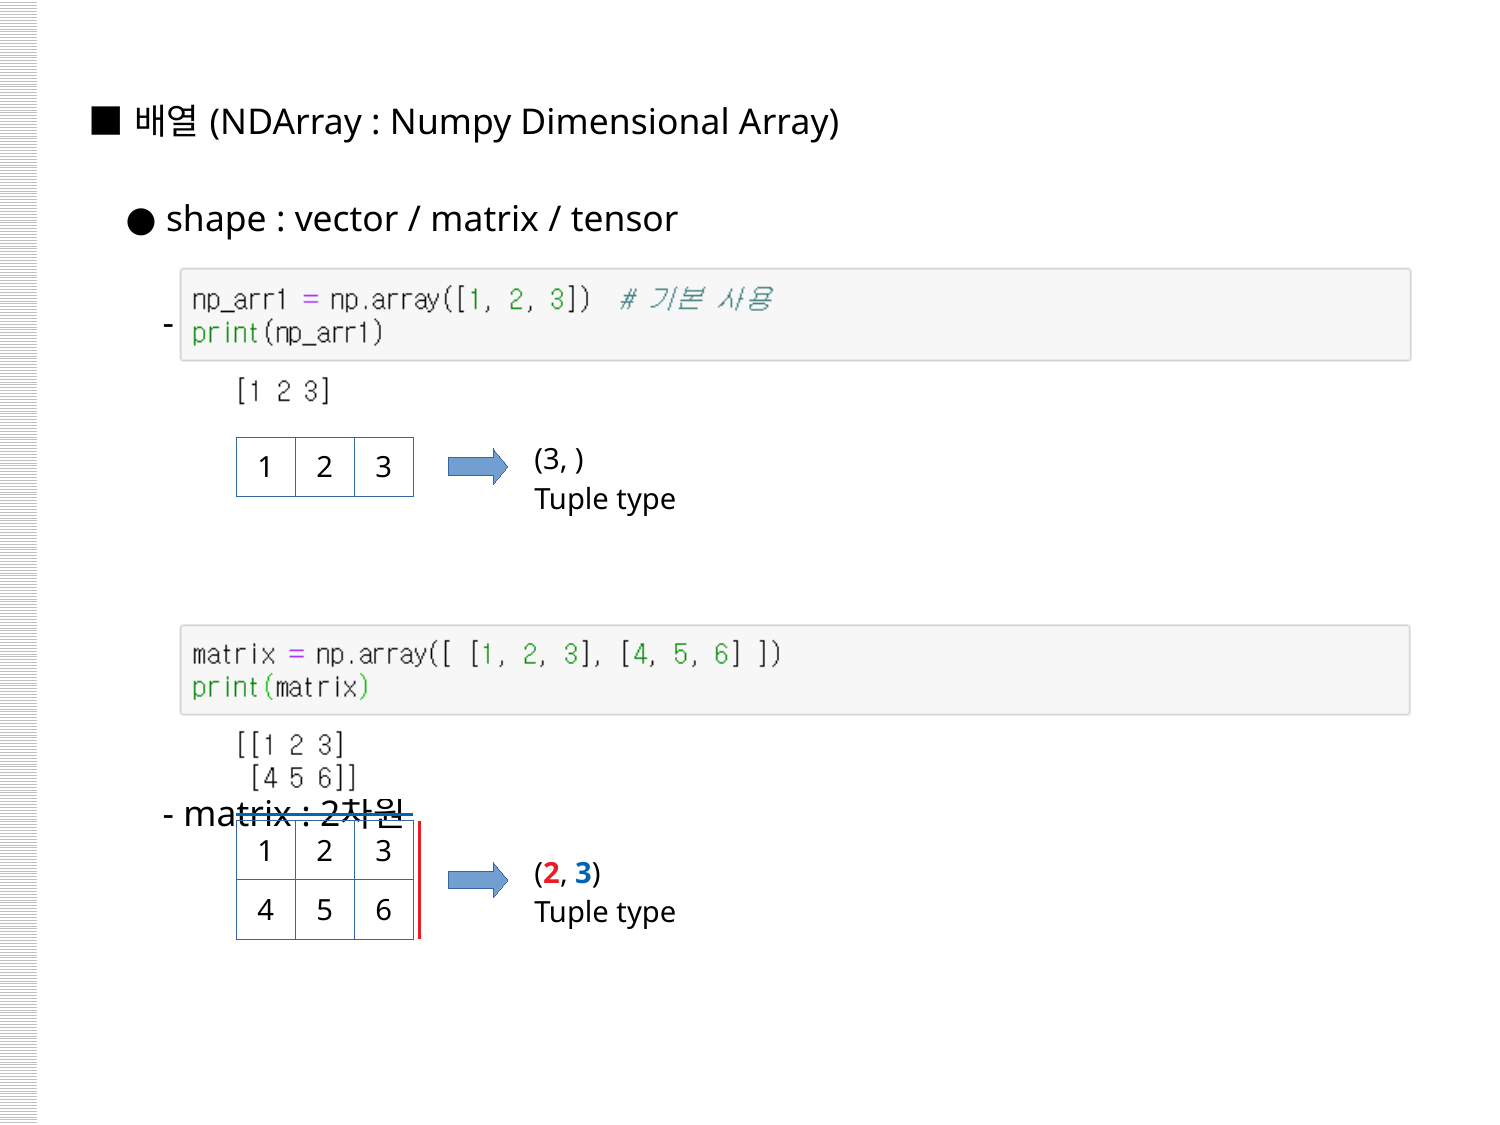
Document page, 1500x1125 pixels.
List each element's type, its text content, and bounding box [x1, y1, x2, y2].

text_box 1 [236, 437, 295, 497]
text_box 3 [354, 820, 414, 879]
text_box 6 [354, 879, 414, 940]
text_box 5 [295, 879, 354, 940]
text_box 3 [354, 437, 414, 497]
text_box [448, 448, 508, 485]
text_box 2 [295, 820, 354, 879]
text_box (2, 3) Tuple type [519, 844, 693, 918]
text_box 4 [236, 879, 295, 940]
text_box 2 [295, 437, 354, 497]
picture [177, 620, 1414, 799]
text_box [448, 862, 508, 898]
text_box 1 [236, 820, 295, 879]
text_box (3, ) Tuple type [519, 431, 693, 505]
text_box ■ 배열 (NDArray : Numpy Dimensional Array) ● shape : vector / matrix / tensor - vector : 1차원 - matrix : 2차원 [73, 33, 1453, 990]
picture [177, 265, 1415, 414]
